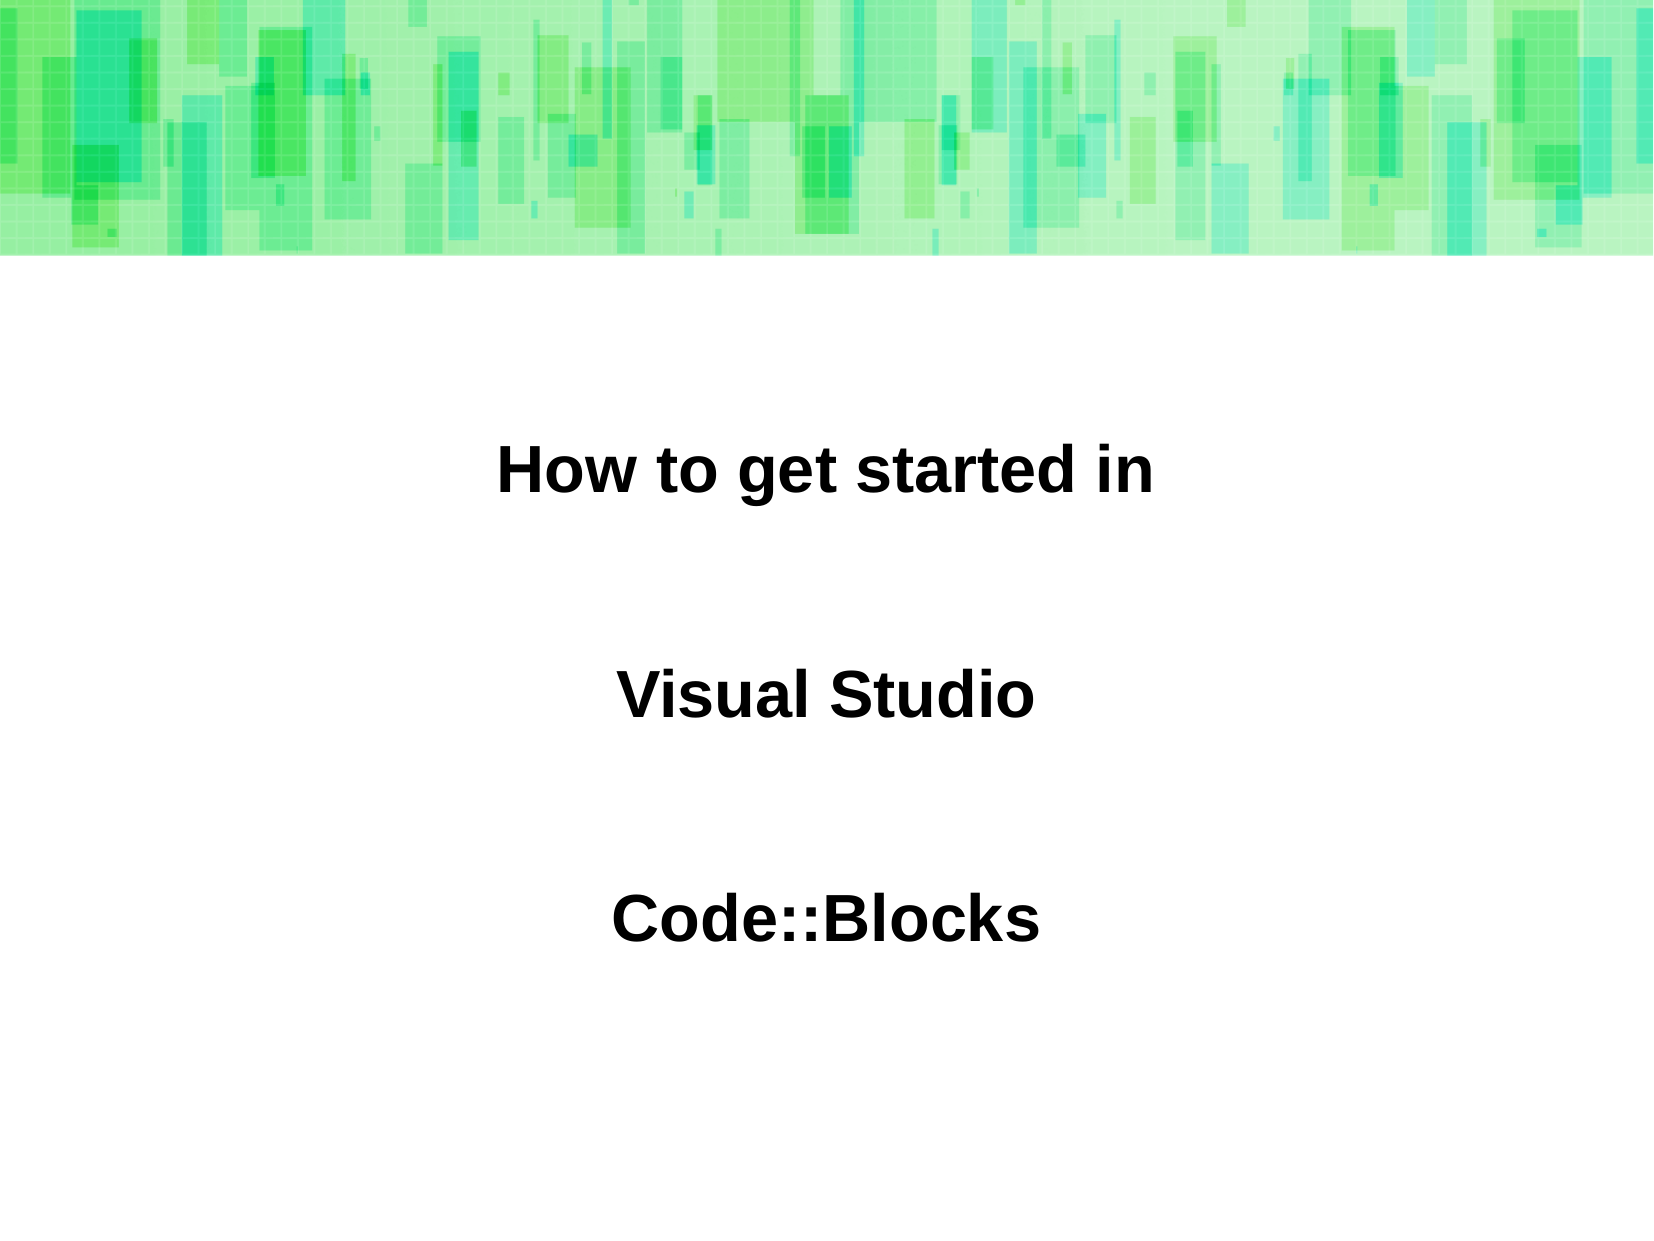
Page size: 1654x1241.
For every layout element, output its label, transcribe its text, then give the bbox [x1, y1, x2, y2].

subtitle How to get started in Visual Studio Code::Blocks [82, 277, 1571, 1111]
picture [0, 0, 1654, 1241]
